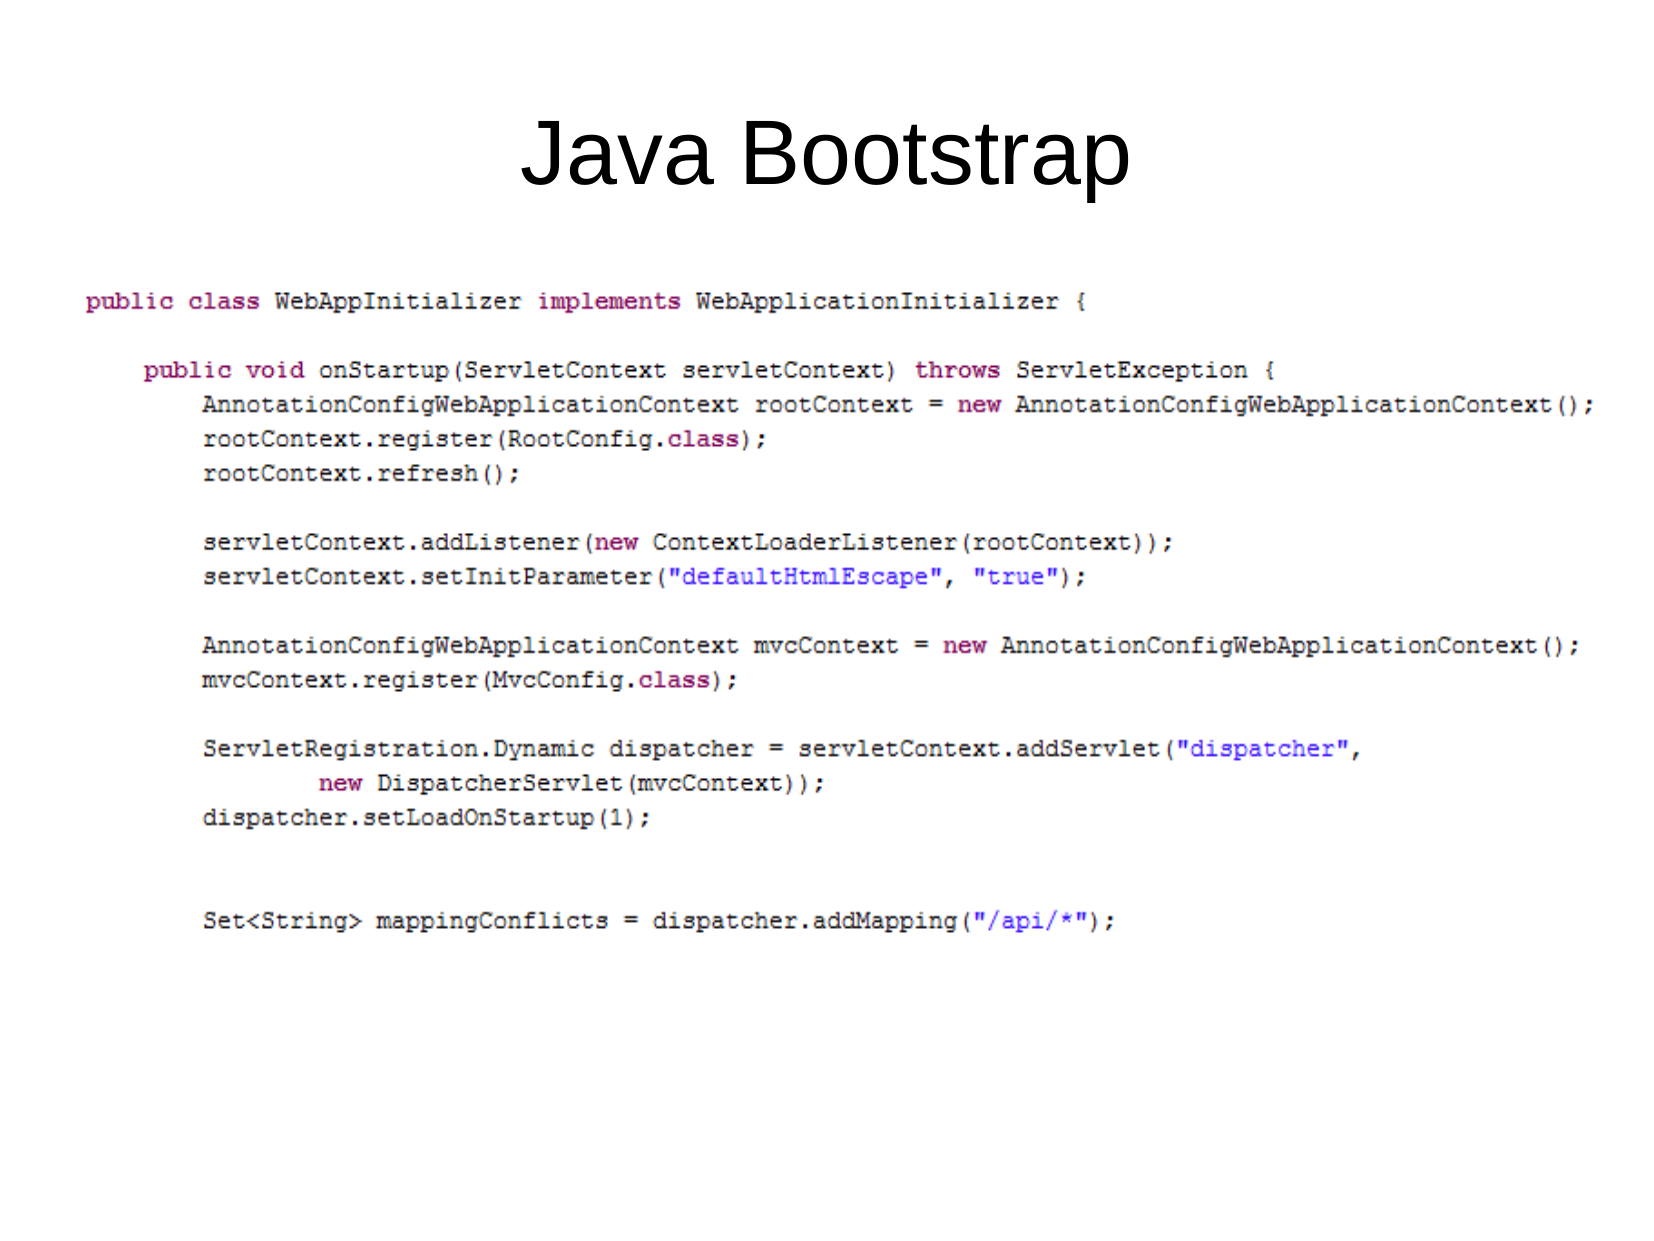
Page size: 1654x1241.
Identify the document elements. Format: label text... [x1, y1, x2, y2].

title Java Bootstrap [82, 49, 1571, 257]
picture [85, 285, 1606, 946]
